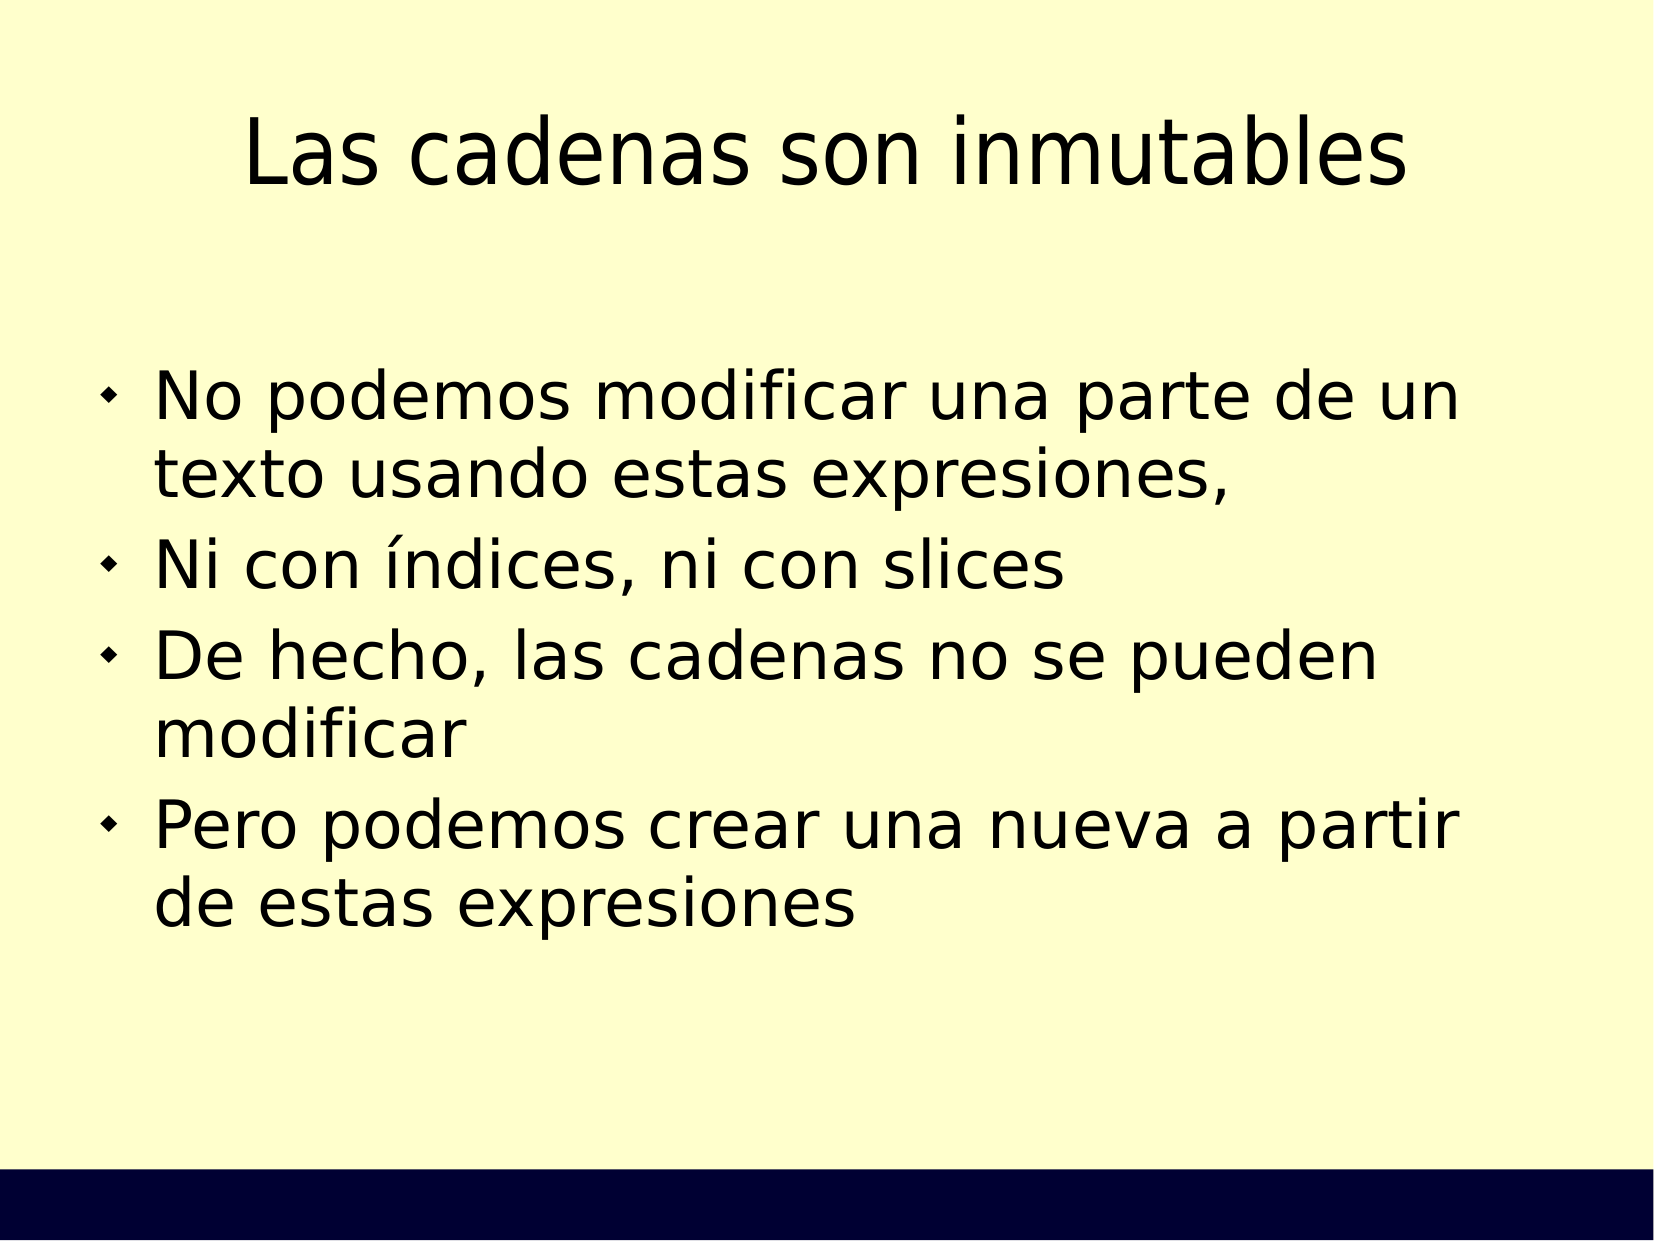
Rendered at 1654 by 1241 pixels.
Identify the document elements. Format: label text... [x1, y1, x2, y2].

list No podemos modificar una parte de un texto usando estas expresiones, Ni con índices, ni con slices De hecho, las cadenas no se pueden modificar Pero podemos crear una nueva a partir de estas expresiones [82, 290, 1538, 1010]
title Las cadenas son inmutables [82, 49, 1571, 257]
